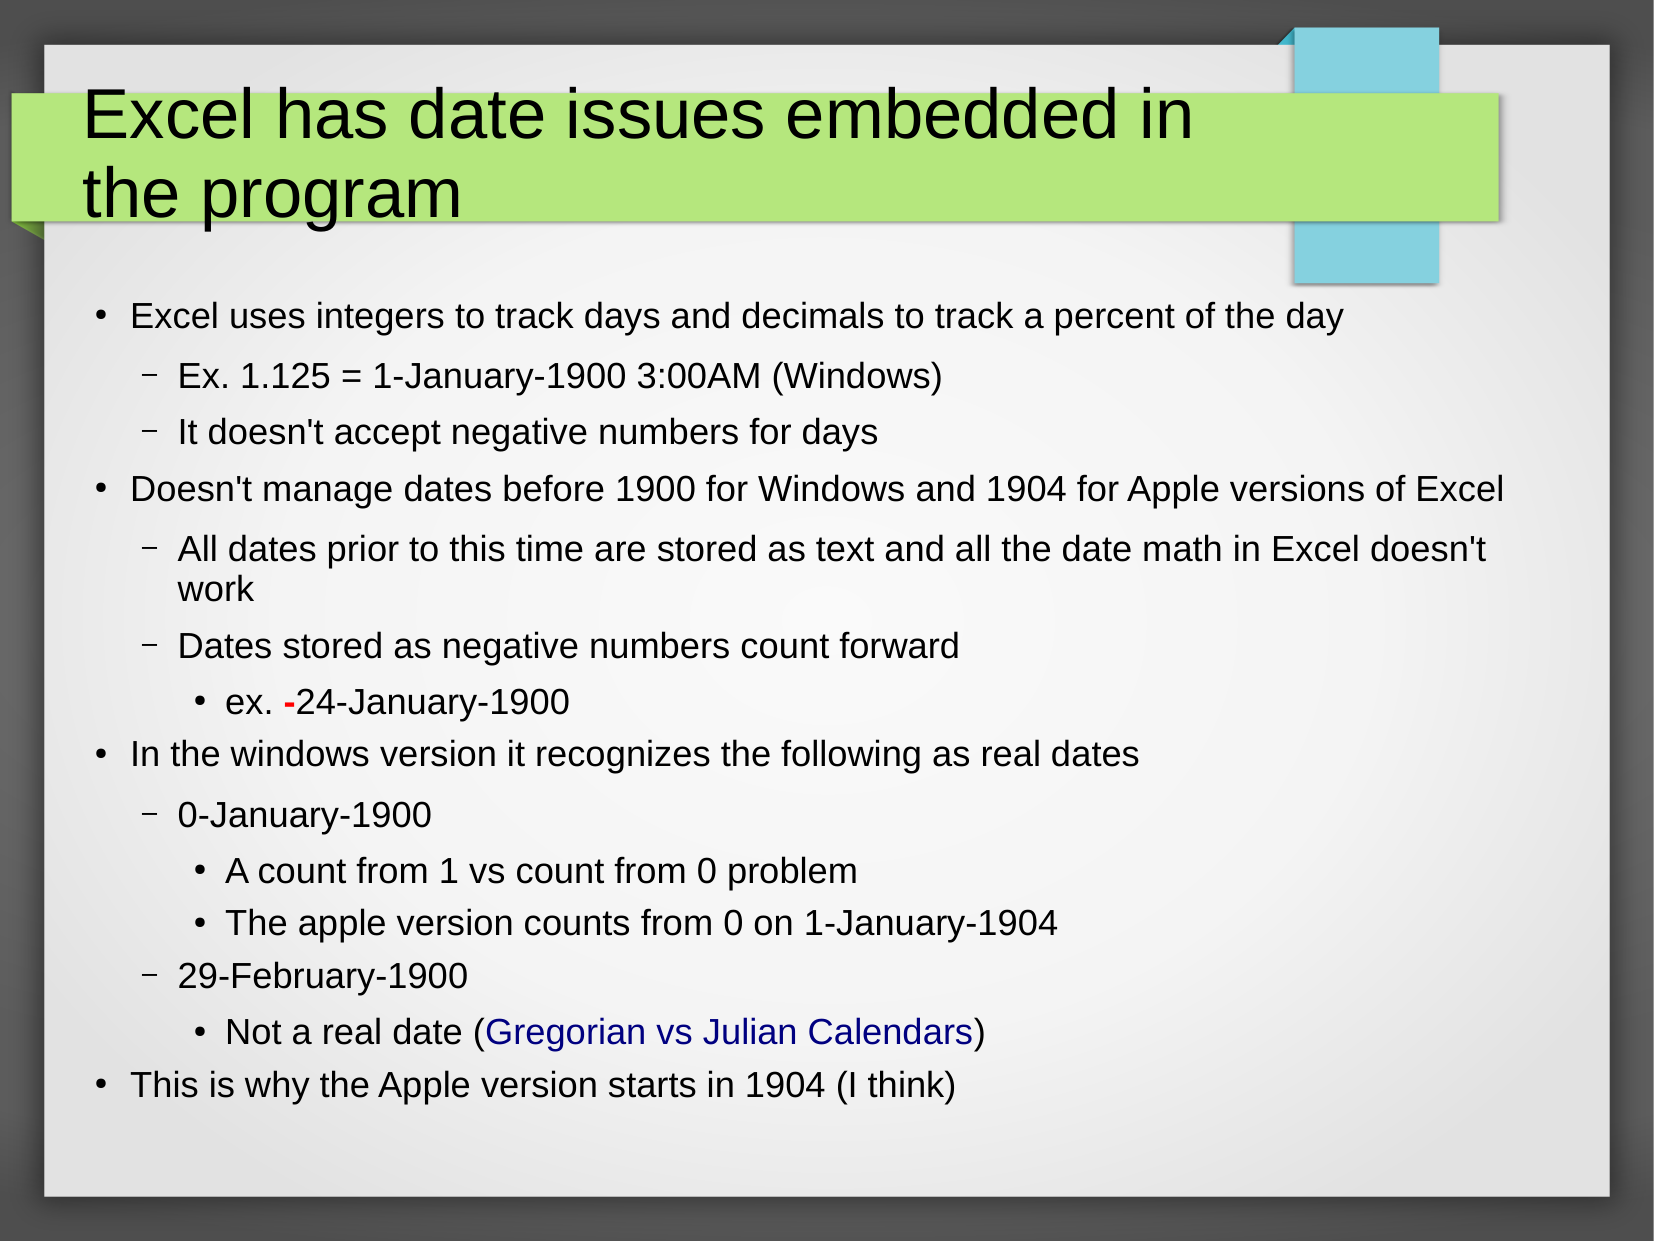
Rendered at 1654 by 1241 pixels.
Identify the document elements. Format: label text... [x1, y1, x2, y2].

list Excel uses integers to track days and decimals to track a percent of the day Ex. 1.125 = 1-January-1900 3:00AM (Windows) It doesn't accept negative numbers for days Doesn't manage dates before 1900 for Windows and 1904 for Apple versions of Excel All dates prior to this time are stored as text and all the date math in Excel doesn't work Dates stored as negative numbers count forward ex. -24-January-1900 In the windows version it recognizes the following as real dates 0-January-1900 A count from 1 vs count from 0 problem The apple version counts from 0 on 1-January-1904 29-February-1900 Not a real date (Gregorian vs Julian Calendars) This is why the Apple version starts in 1904 (I think) [82, 295, 1571, 1111]
picture [0, 0, 1654, 1241]
title Excel has date issues embedded in the program [82, 74, 1264, 233]
